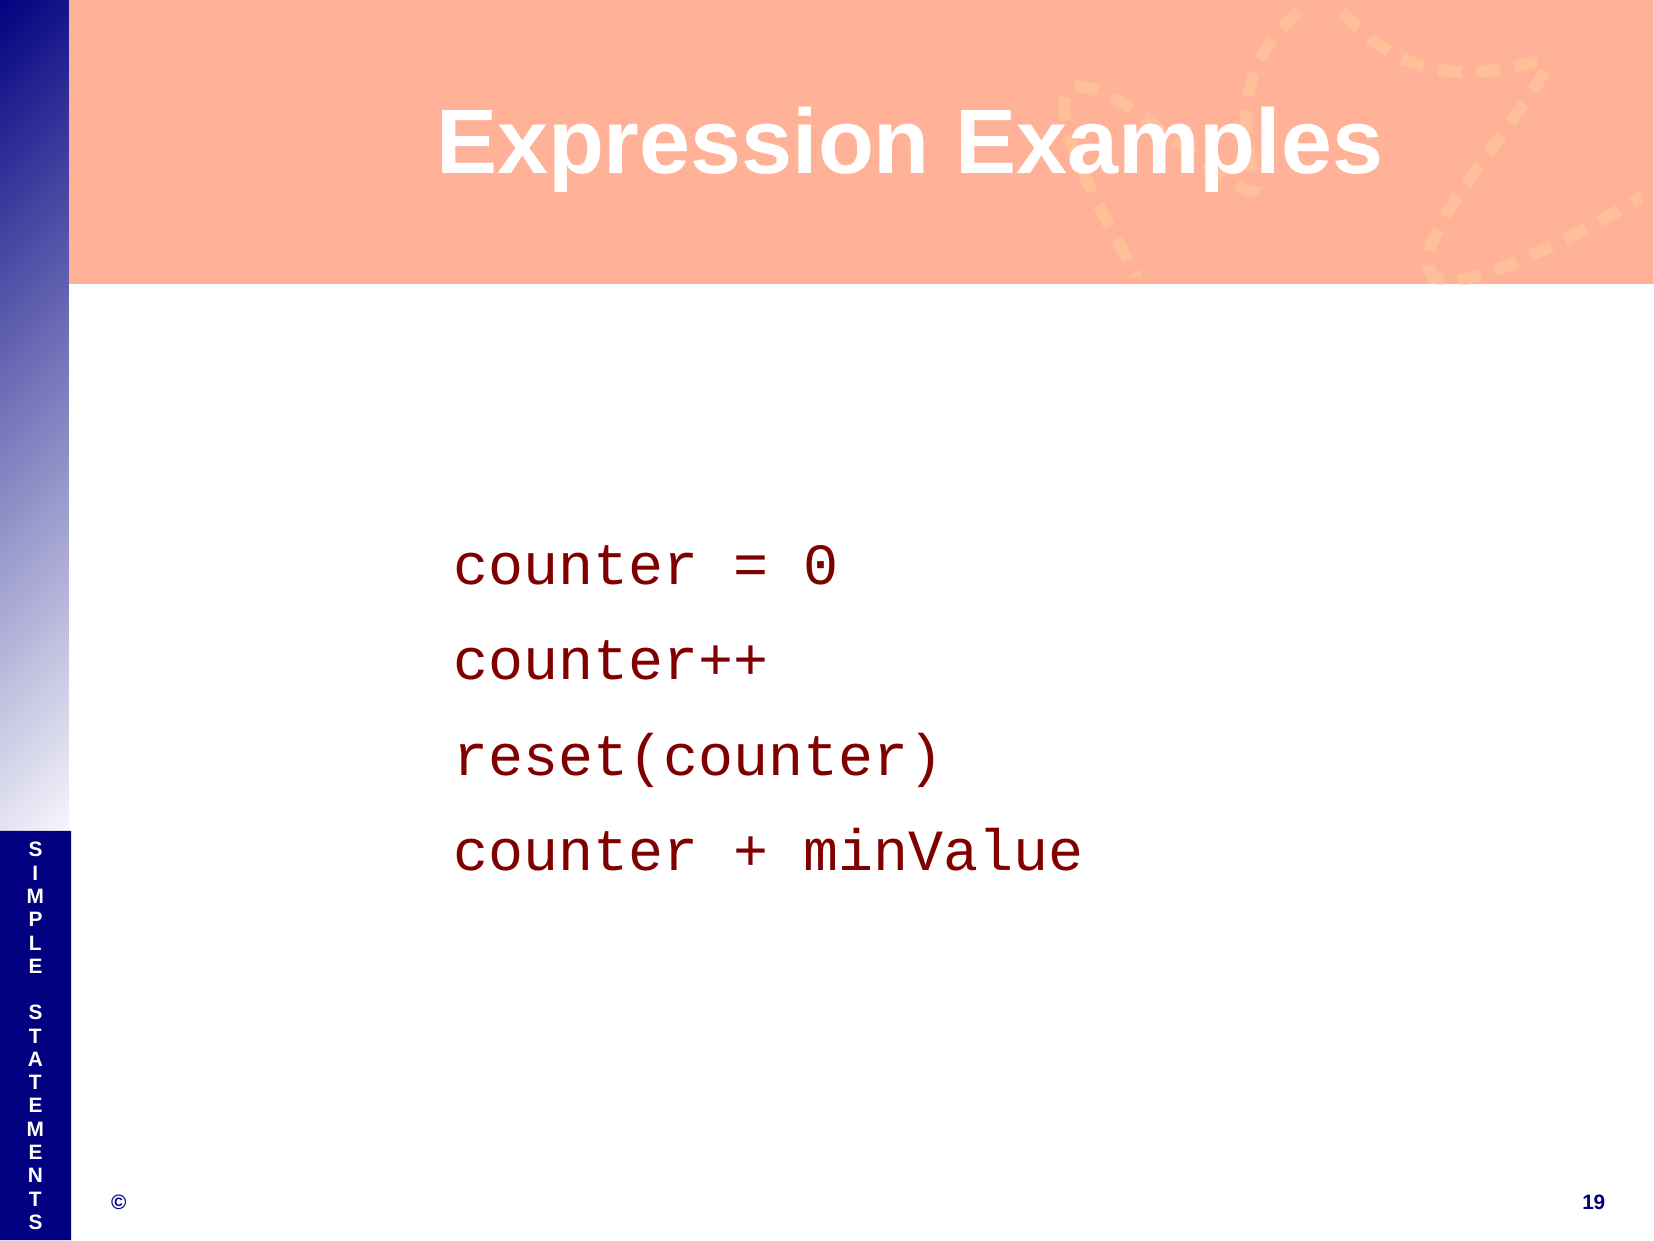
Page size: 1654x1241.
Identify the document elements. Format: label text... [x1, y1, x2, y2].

text_box S I M P L E S T A T E M E N T S [0, 830, 71, 1241]
title Expression Examples [204, 37, 1617, 246]
list counter = 0 counter++ reset(counter) counter + minValue [435, 535, 1180, 955]
